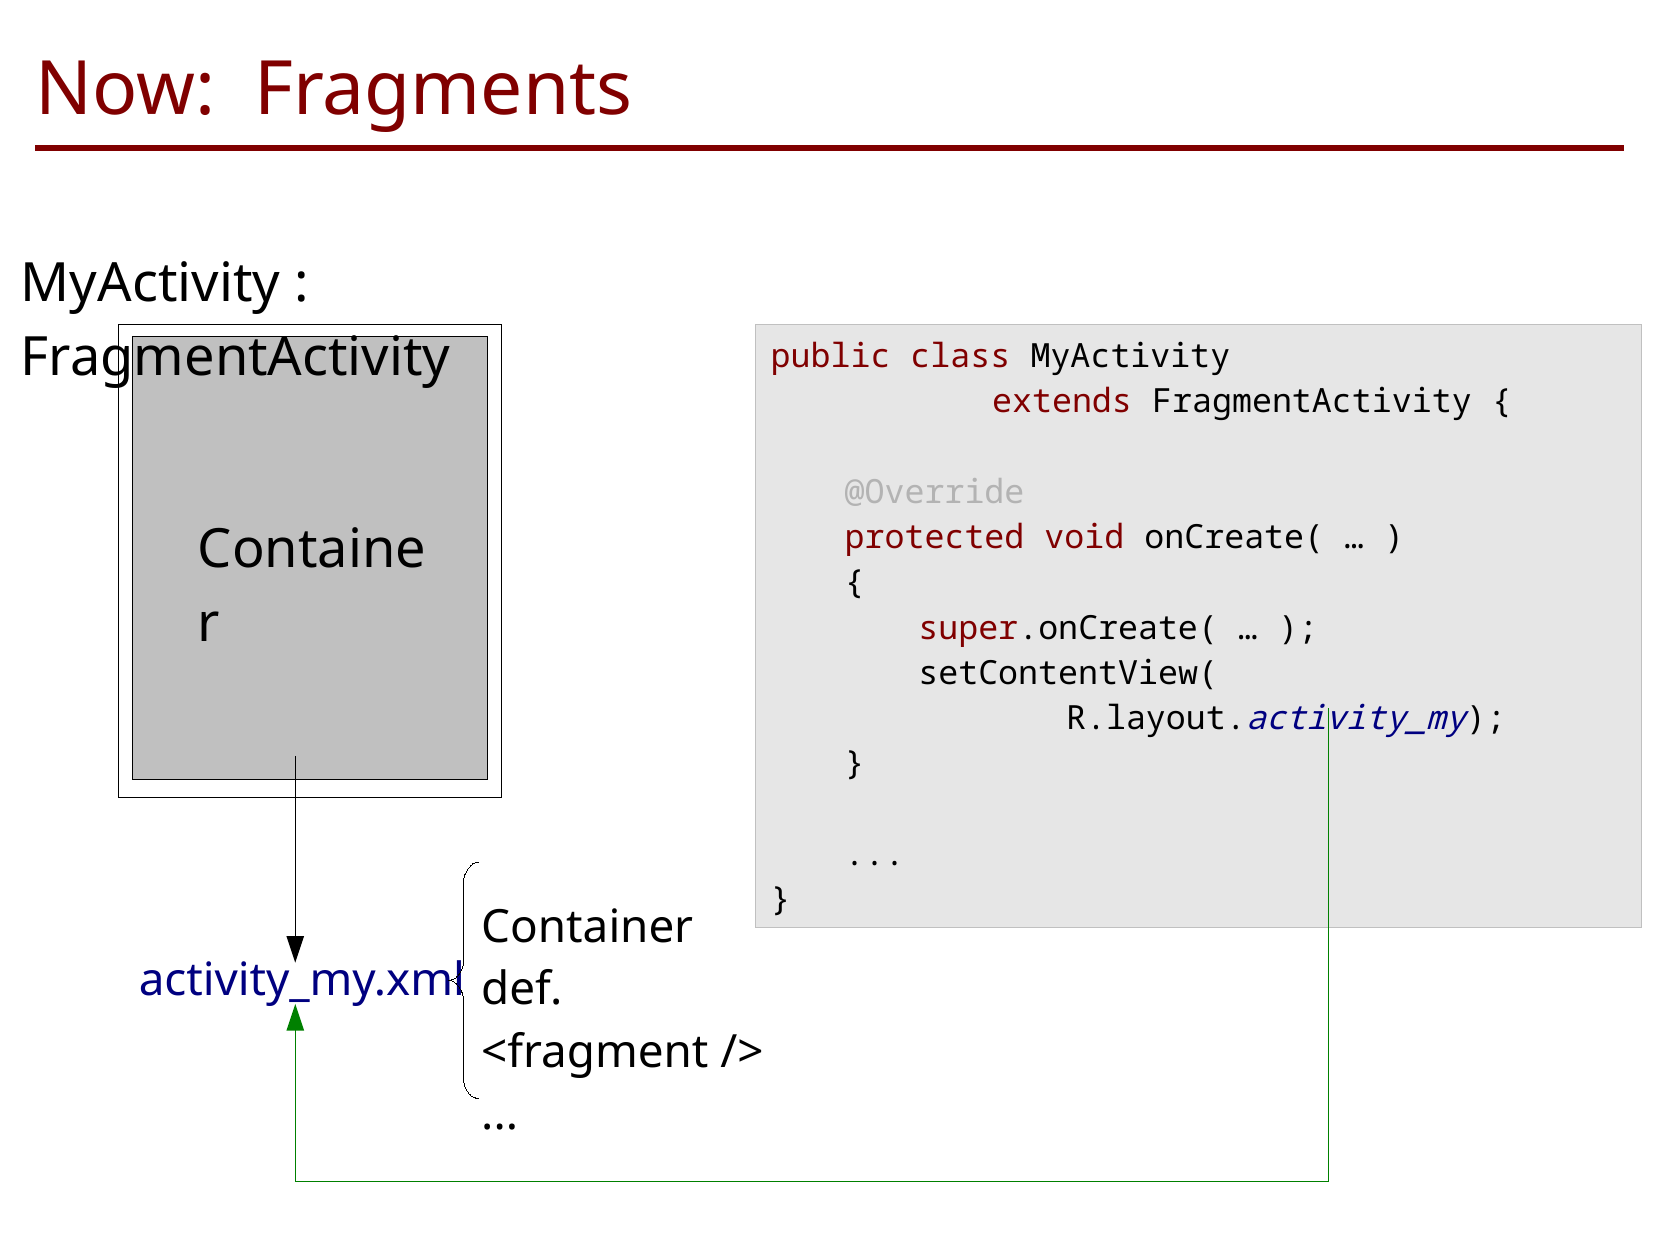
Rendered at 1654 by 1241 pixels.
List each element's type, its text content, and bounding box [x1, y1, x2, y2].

text_box Container def. <fragment /> ... [466, 885, 792, 1086]
text_box MyActivity : FragmentActivity [5, 236, 751, 324]
text_box Container [183, 501, 449, 590]
text_box public class MyActivity extends FragmentActivity { @Override protected void onCreate( … ) { super.onCreate( … ); setContentView( R.layout.activity_my); } ... } [755, 324, 1642, 880]
text_box activity_my.xml [124, 938, 466, 1016]
title Now: Fragments [35, 35, 1524, 136]
text_box [278, 342, 290, 359]
text_box [132, 336, 488, 780]
